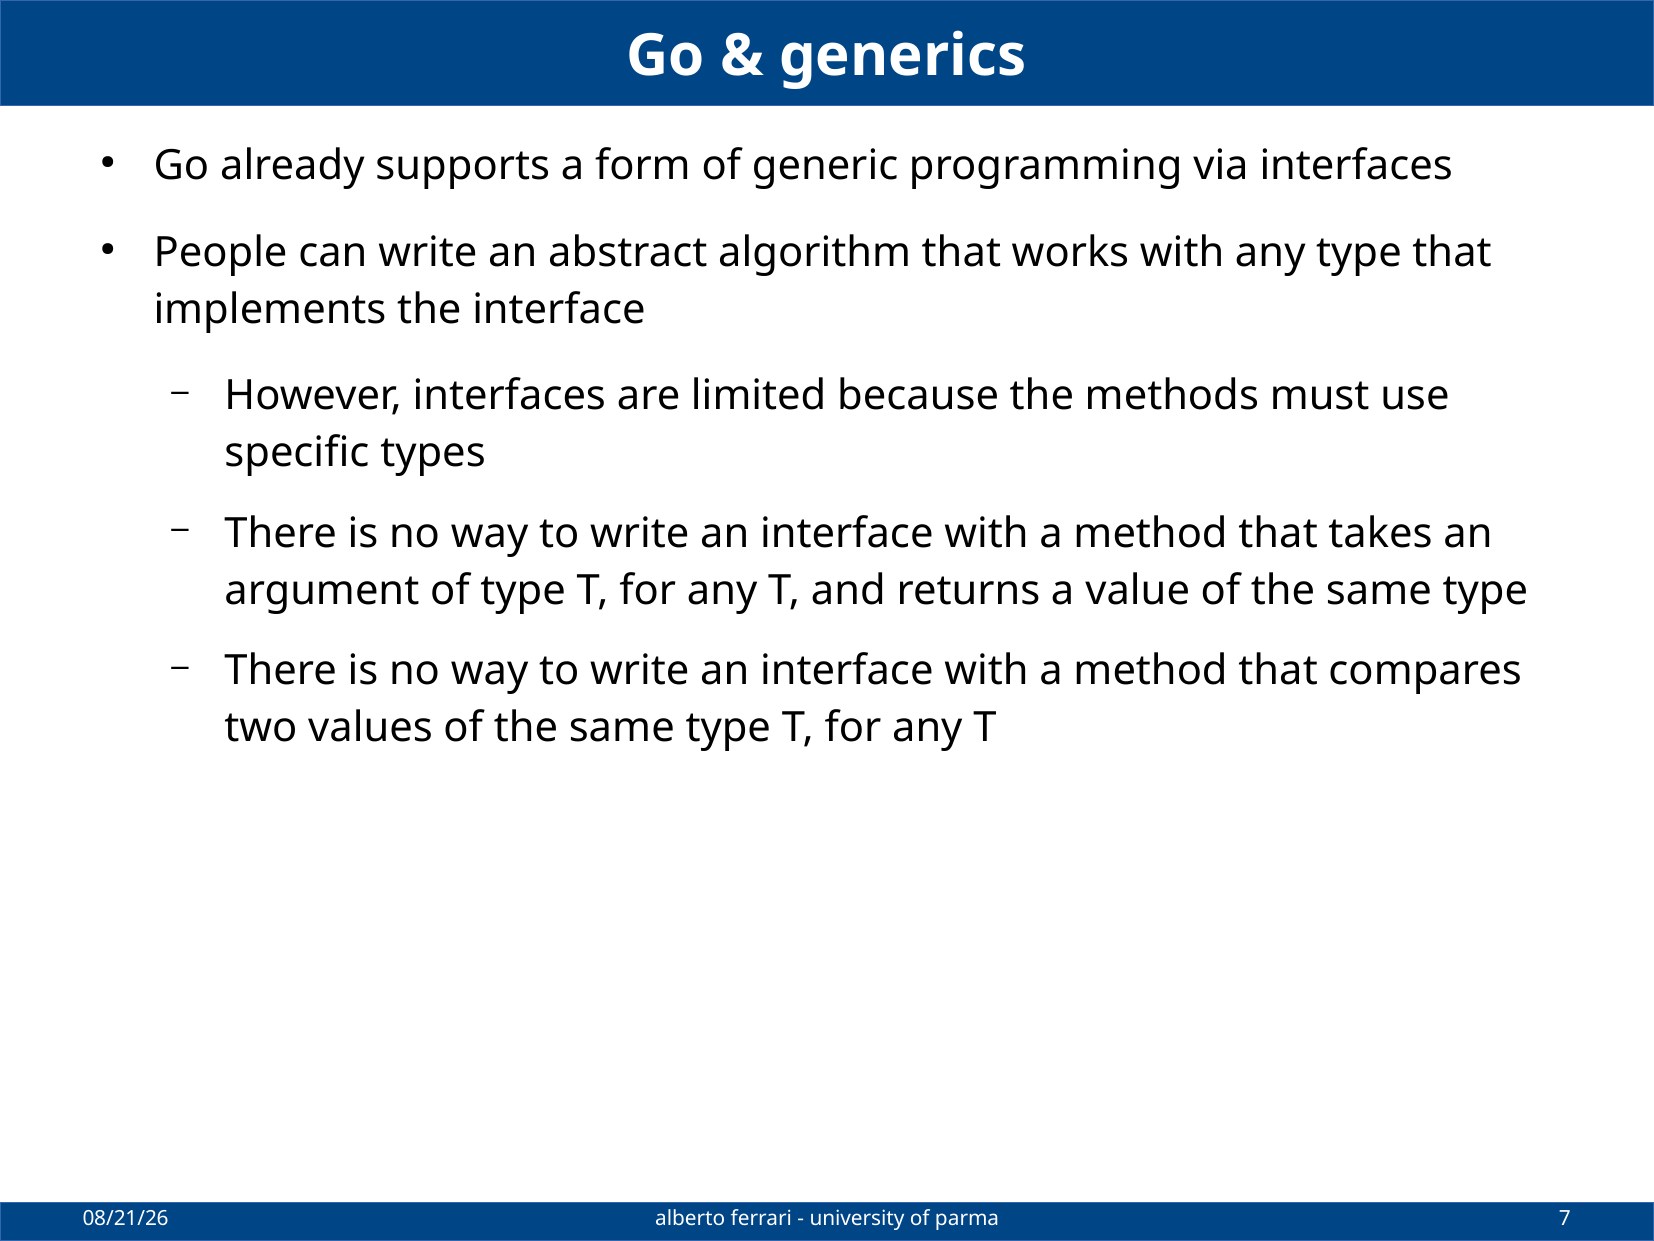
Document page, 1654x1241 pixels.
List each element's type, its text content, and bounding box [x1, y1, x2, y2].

list Go already supports a form of generic programming via interfaces People can write an abstract algorithm that works with any type that implements the interface However, interfaces are limited because the methods must use specific types There is no way to write an interface with a method that takes an argument of type T, for any T, and returns a value of the same type There is no way to write an interface with a method that compares two values of the same type T, for any T [82, 135, 1571, 855]
title Go & generics [0, 0, 1654, 106]
